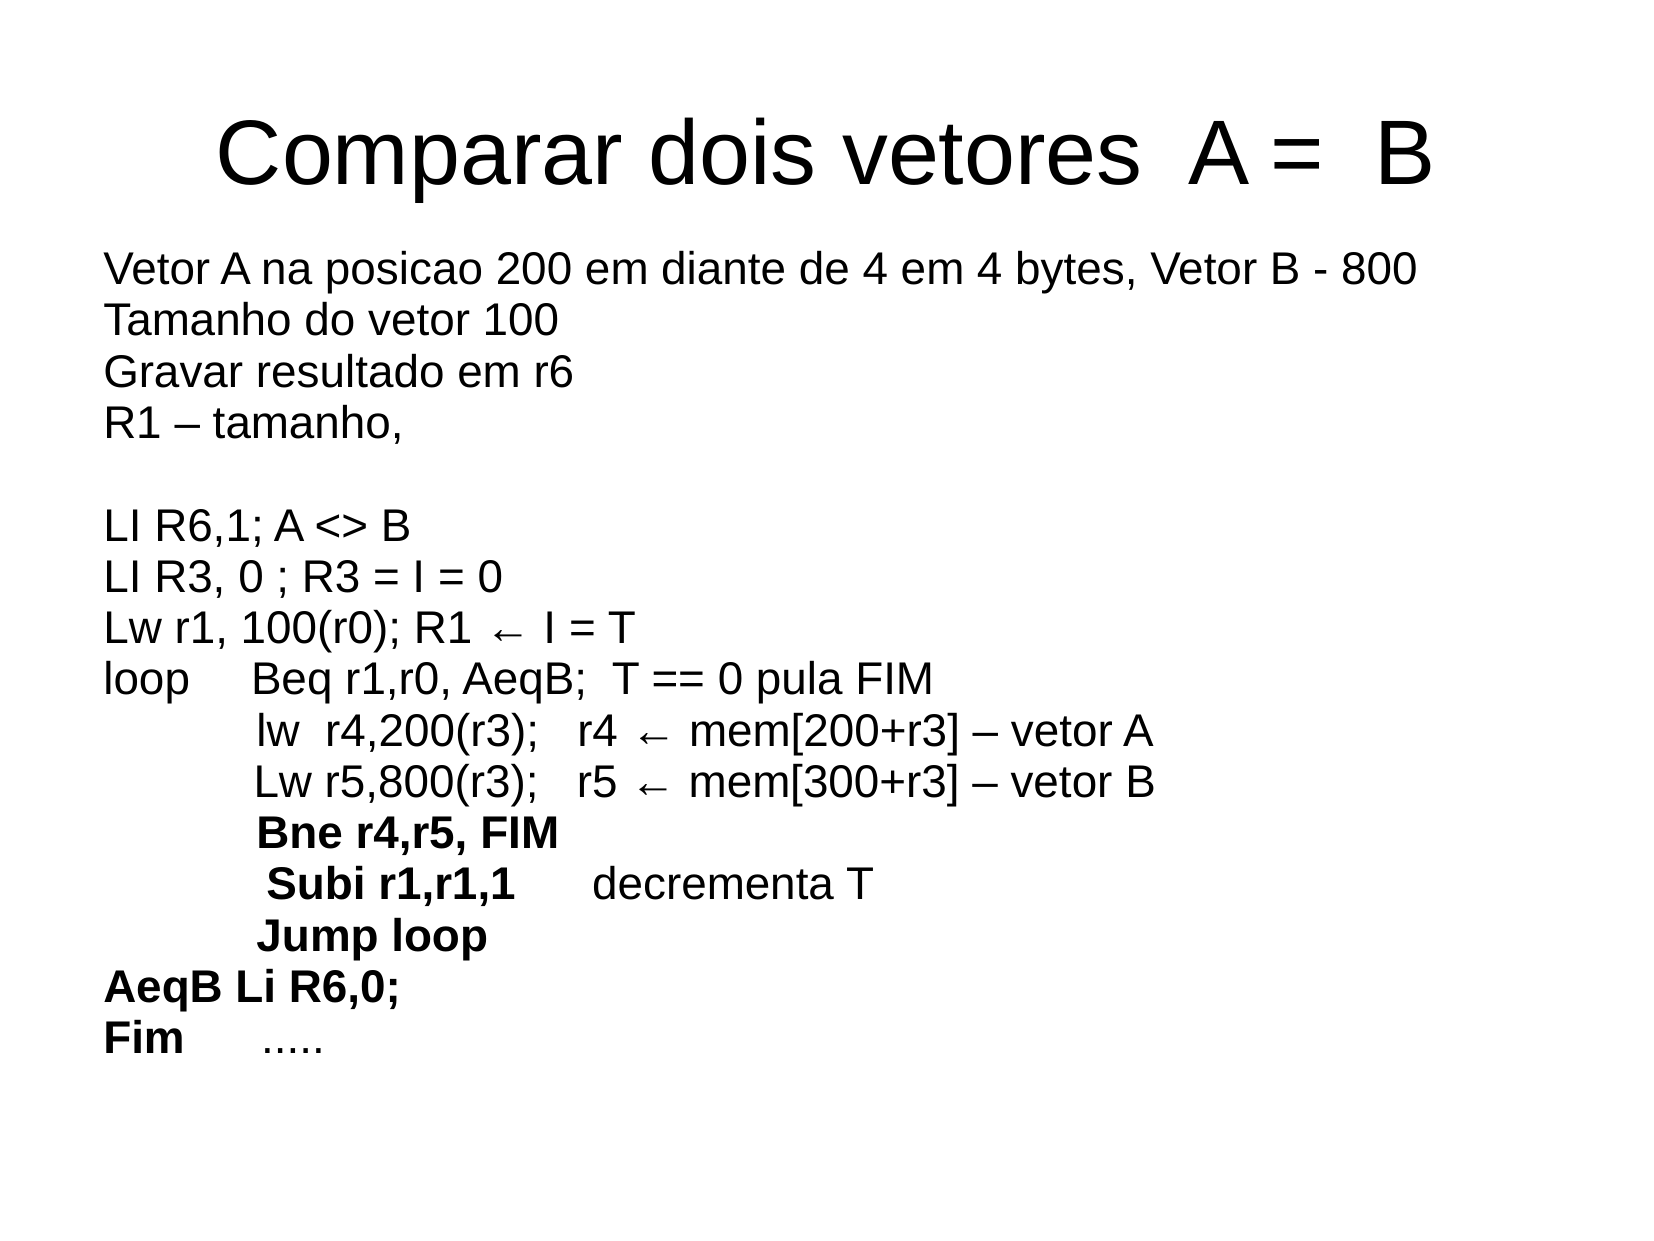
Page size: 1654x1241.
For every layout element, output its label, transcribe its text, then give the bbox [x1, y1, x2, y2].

title Comparar dois vetores A = B [82, 49, 1571, 257]
text_box Vetor A na posicao 200 em diante de 4 em 4 bytes, Vetor B - 800 Tamanho do vetor 100 Gravar resultado em r6 R1 – tamanho, LI R6,1; A <> B LI R3, 0 ; R3 = I = 0 Lw r1, 100(r0); R1 ← I = T loop Beq r1,r0, AeqB; T == 0 pula FIM lw r4,200(r3); r4 ← mem[200+r3] – vetor A Lw r5,800(r3); r5 ← mem[300+r3] – vetor B Bne r4,r5, FIM Subi r1,r1,1 decrementa T Jump loop AeqB Li R6,0; Fim ..... [88, 235, 1557, 1123]
